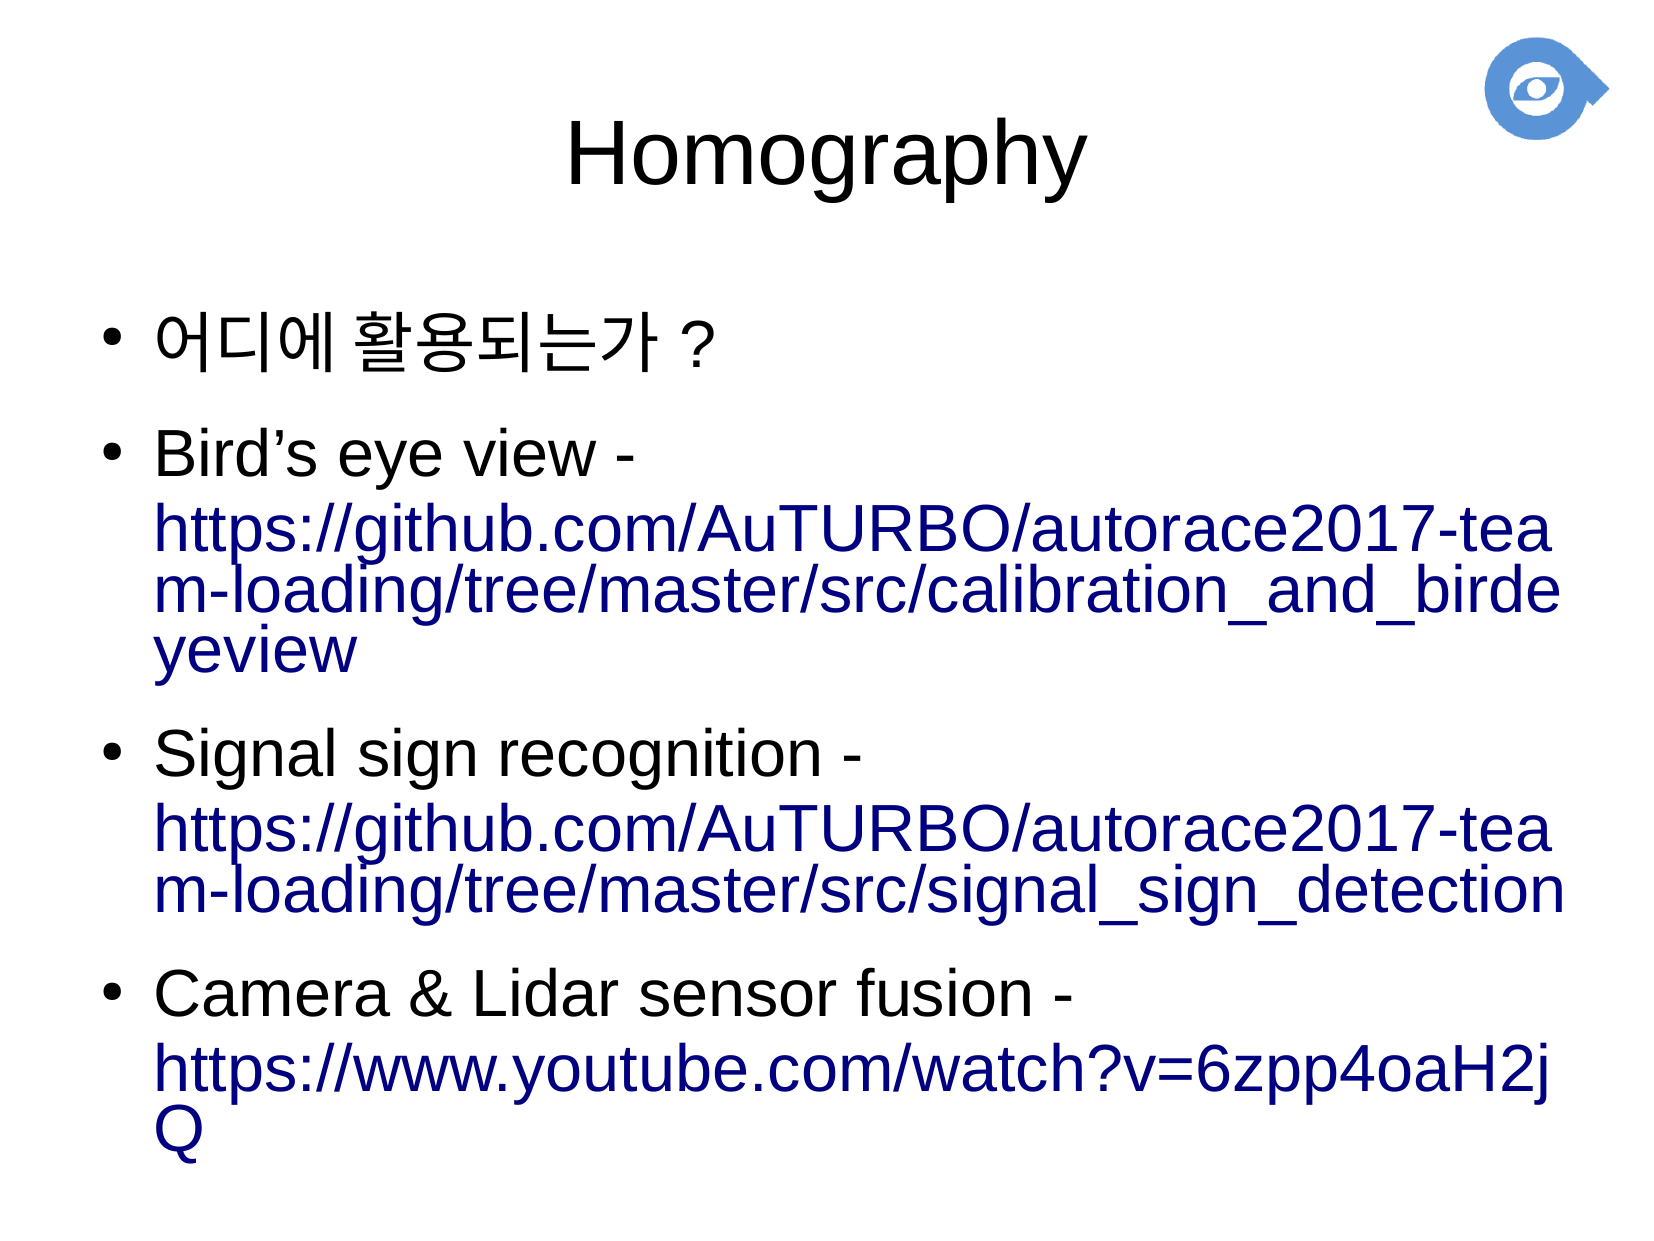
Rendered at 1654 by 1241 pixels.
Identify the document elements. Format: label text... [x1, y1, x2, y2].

list 어디에 활용되는가? Bird’s eye view - https://github.com/AuTURBO/autorace2017-team-loading/tree/master/src/calibration_and_birdeyeview Signal sign recognition - https://github.com/AuTURBO/autorace2017-team-loading/tree/master/src/signal_sign_detection Camera & Lidar sensor fusion - https://www.youtube.com/watch?v=6zpp4oaH2jQ [82, 290, 1571, 1141]
title Homography [82, 49, 1571, 257]
picture [1450, 10, 1636, 166]
